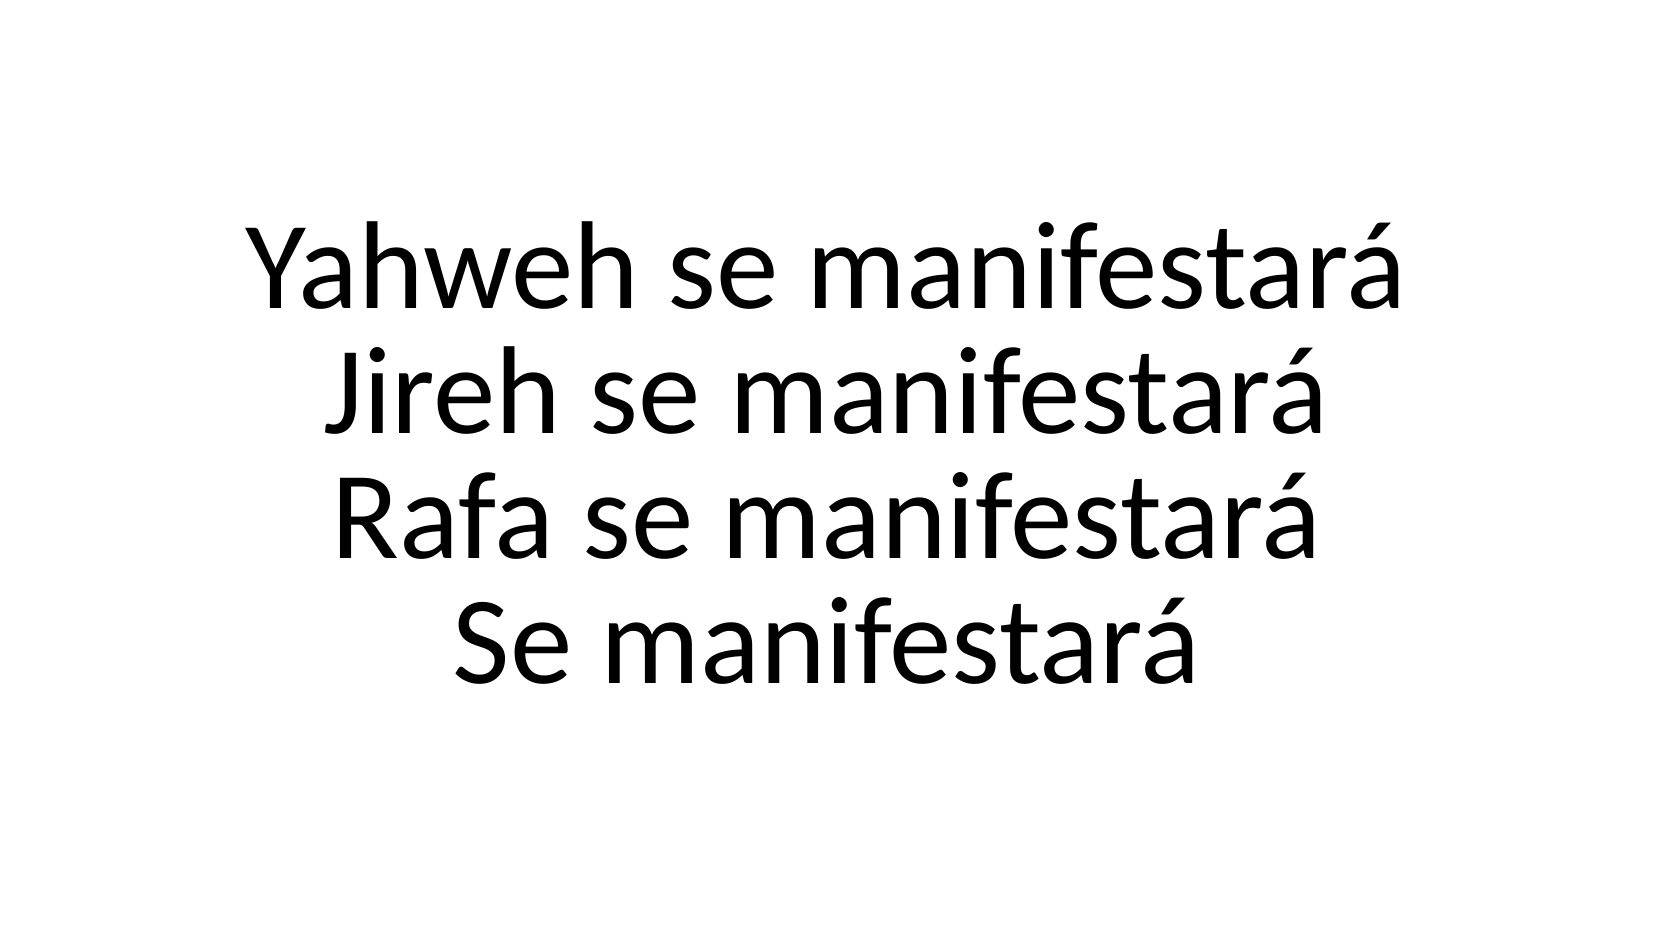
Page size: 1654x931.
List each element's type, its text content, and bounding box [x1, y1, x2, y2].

title Yahweh se manifestará Jireh se manifestará Rafa se manifestará Se manifestará [0, 0, 1654, 931]
